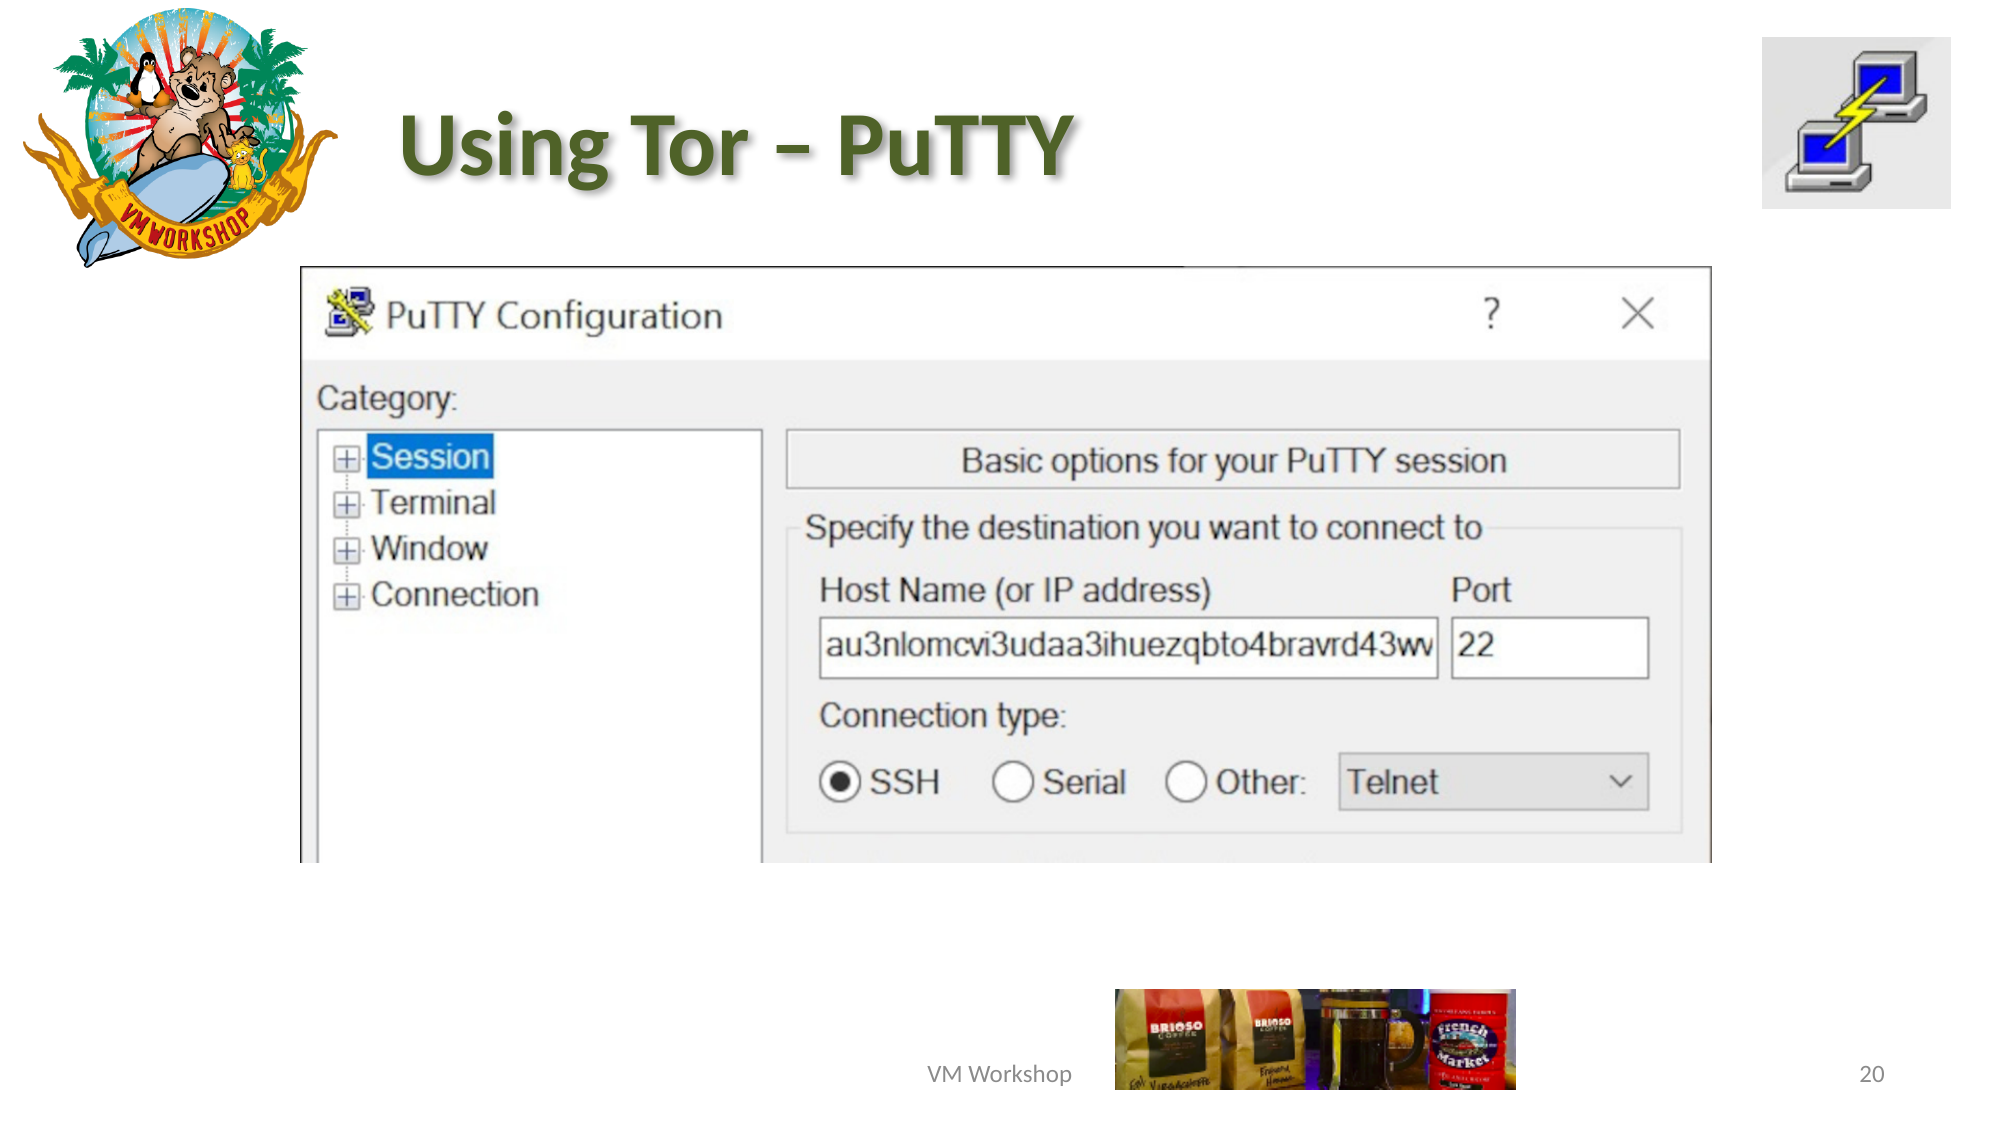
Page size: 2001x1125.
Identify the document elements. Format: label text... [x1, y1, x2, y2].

title Using Tor – PuTTY [383, 45, 1913, 233]
picture [1762, 37, 1951, 210]
picture [23, 8, 1712, 863]
picture [1115, 989, 1516, 1090]
